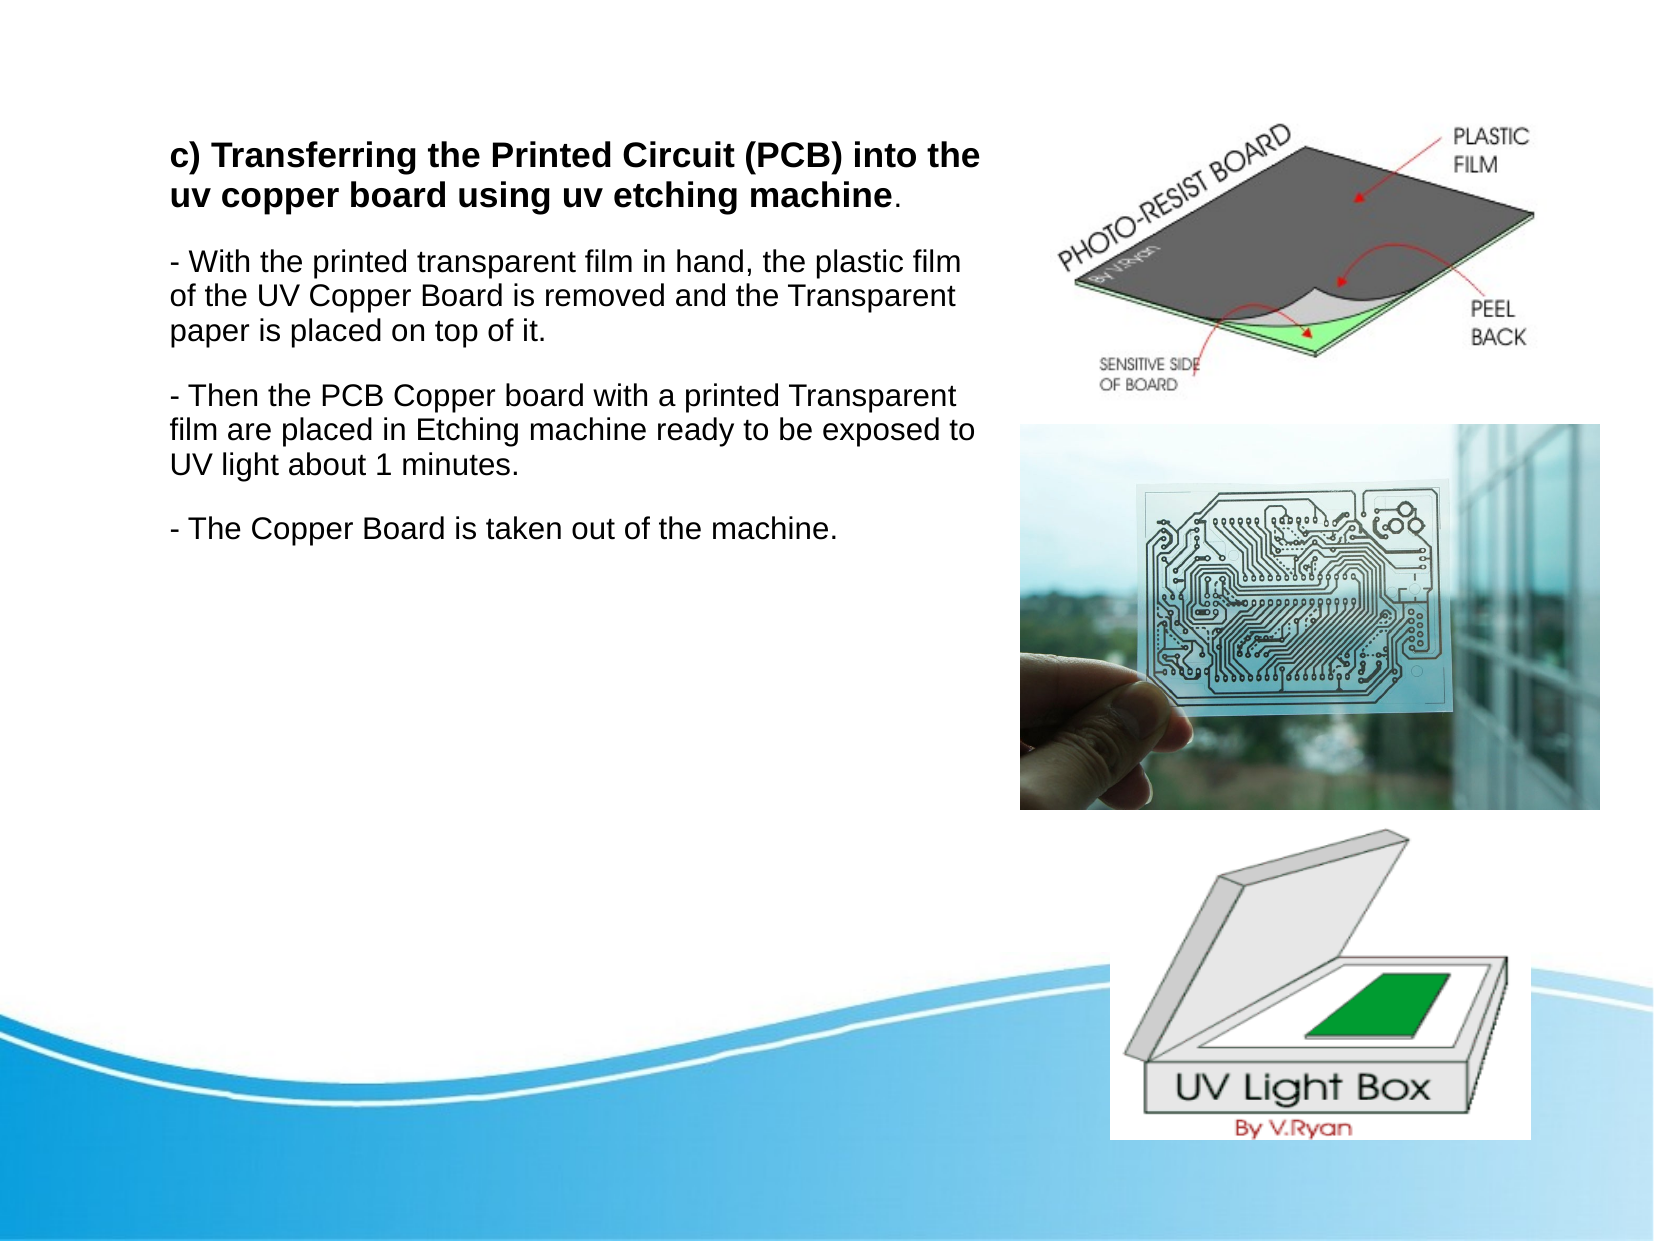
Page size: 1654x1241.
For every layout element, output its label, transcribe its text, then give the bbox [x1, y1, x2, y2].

picture [0, 824, 1654, 1241]
picture [1020, 424, 1600, 811]
picture [1050, 74, 1547, 419]
list c) Transferring the Printed Circuit (PCB) into the uv copper board using uv etching machine. - With the printed transparent film in hand, the plastic film of the UV Copper Board is removed and the Transparent paper is placed on top of it. - Then the PCB Copper board with a printed Transparent film are placed in Etching machine ready to be exposed to UV light about 1 minutes. - The Copper Board is taken out of the machine. [98, 135, 1006, 721]
